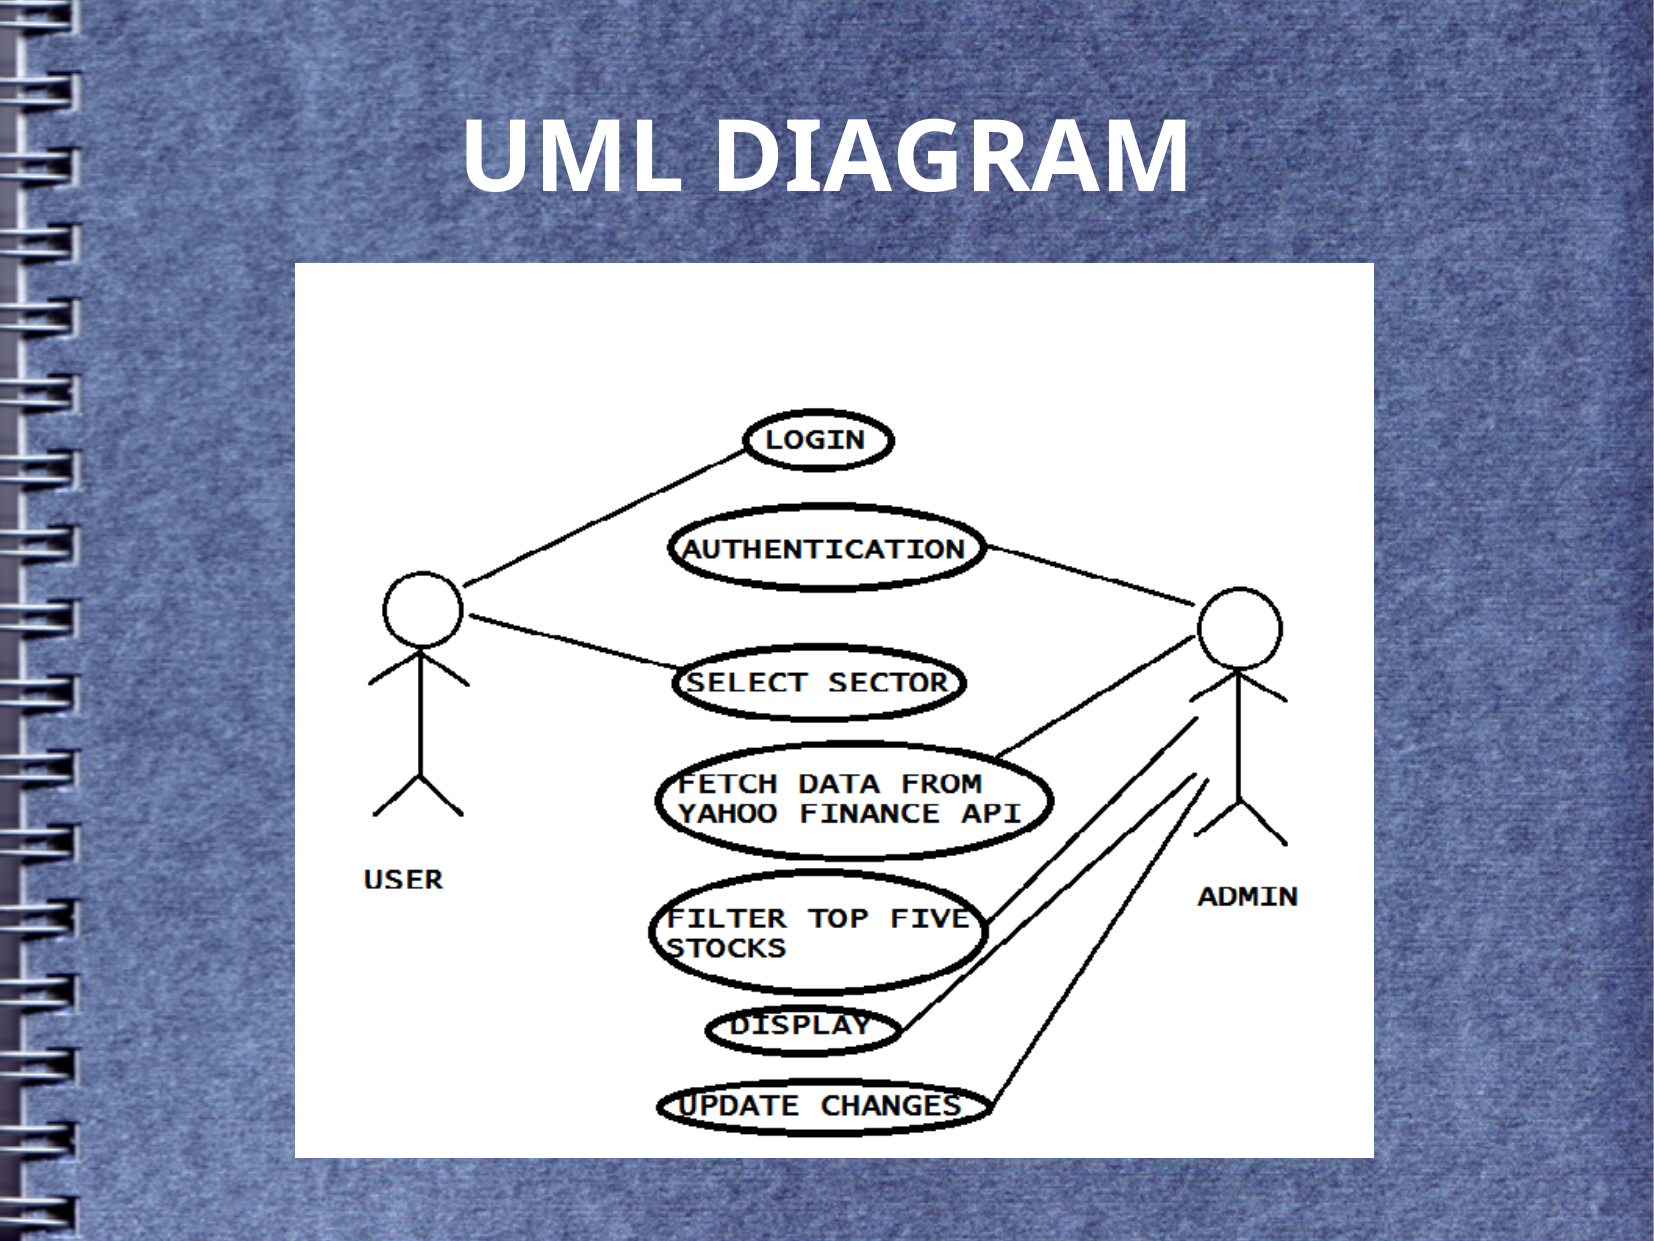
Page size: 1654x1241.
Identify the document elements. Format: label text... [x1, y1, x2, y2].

picture [0, 0, 1654, 1241]
title UML DIAGRAM [82, 49, 1571, 257]
